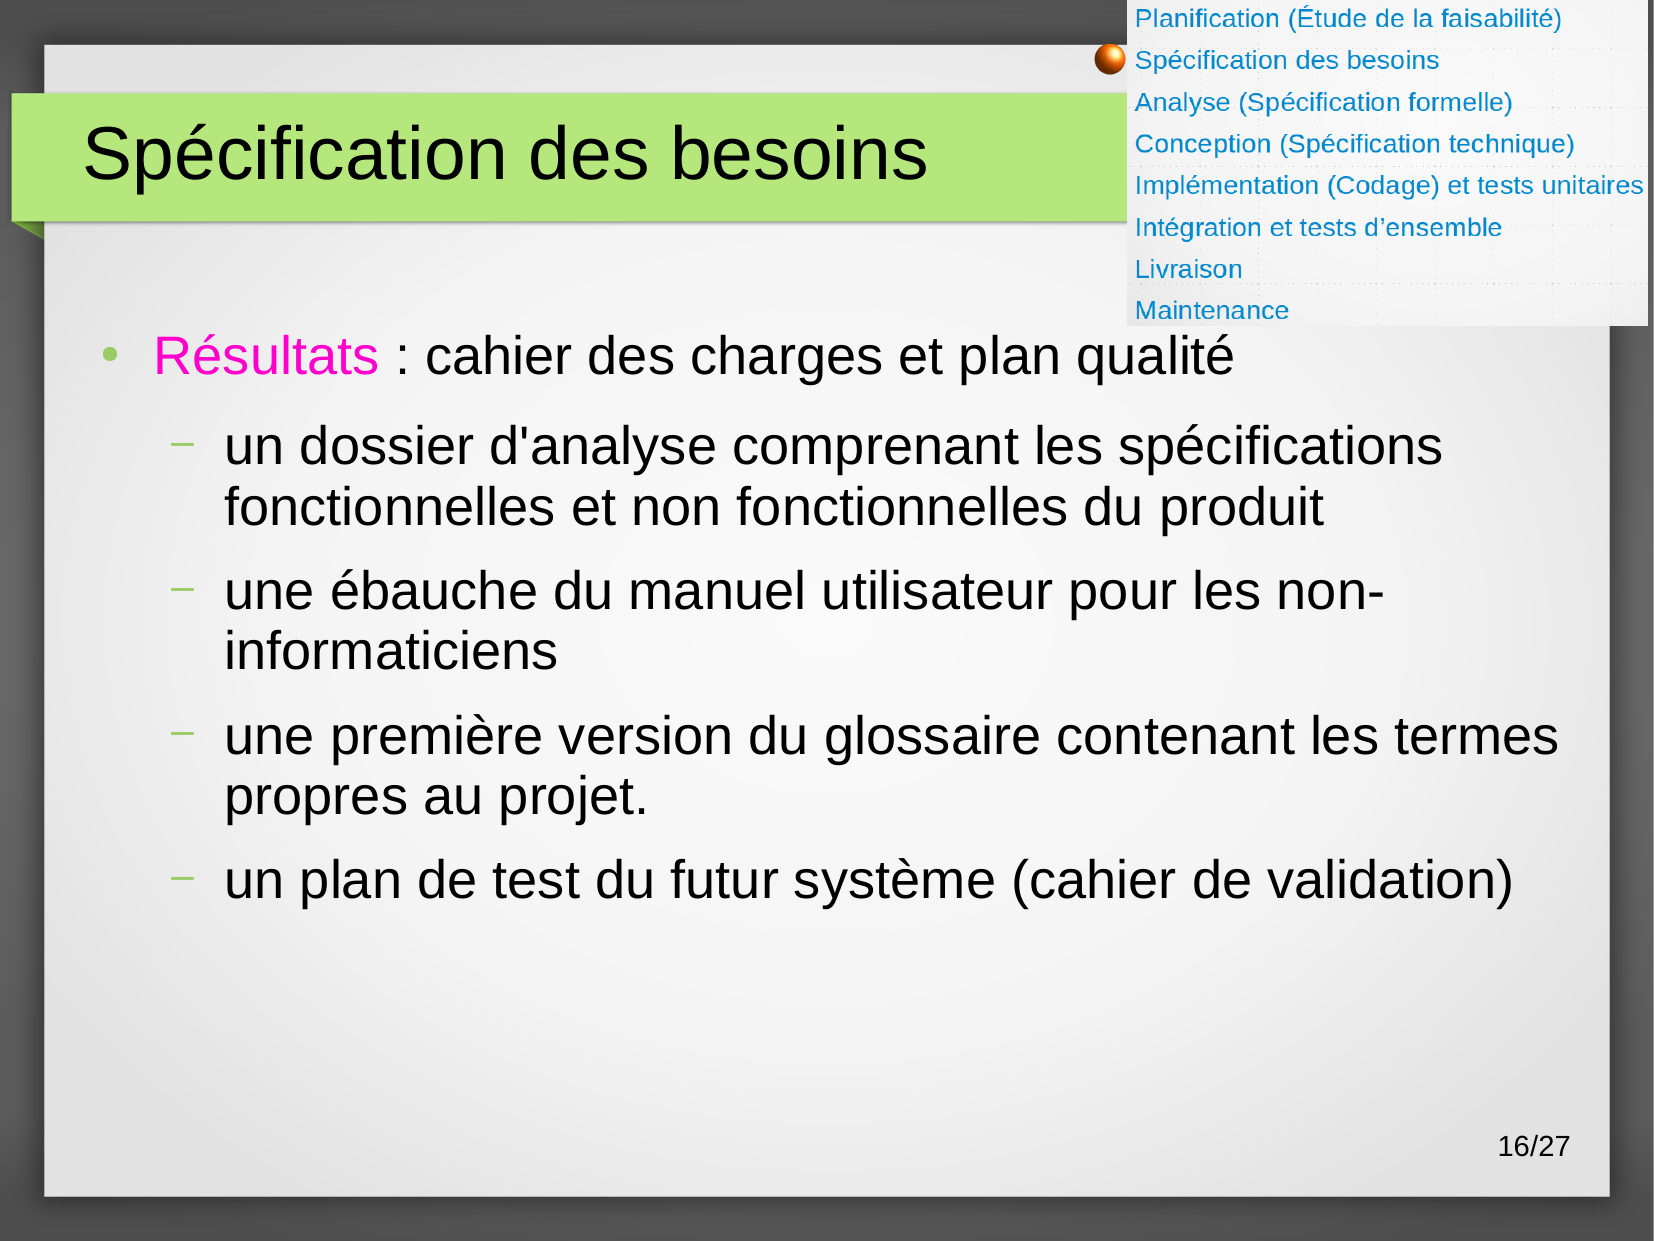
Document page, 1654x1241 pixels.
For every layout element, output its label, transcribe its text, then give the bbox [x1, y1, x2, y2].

title Spécification des besoins [82, 94, 1127, 213]
picture [0, 0, 1654, 1241]
list Résultats : cahier des charges et plan qualité un dossier d'analyse comprenant les spécifications fonctionnelles et non fonctionnelles du produit une ébauche du manuel utilisateur pour les non-informaticiens une première version du glossaire contenant les termes propres au projet. un plan de test du futur système (cahier de validation) [82, 325, 1571, 1045]
